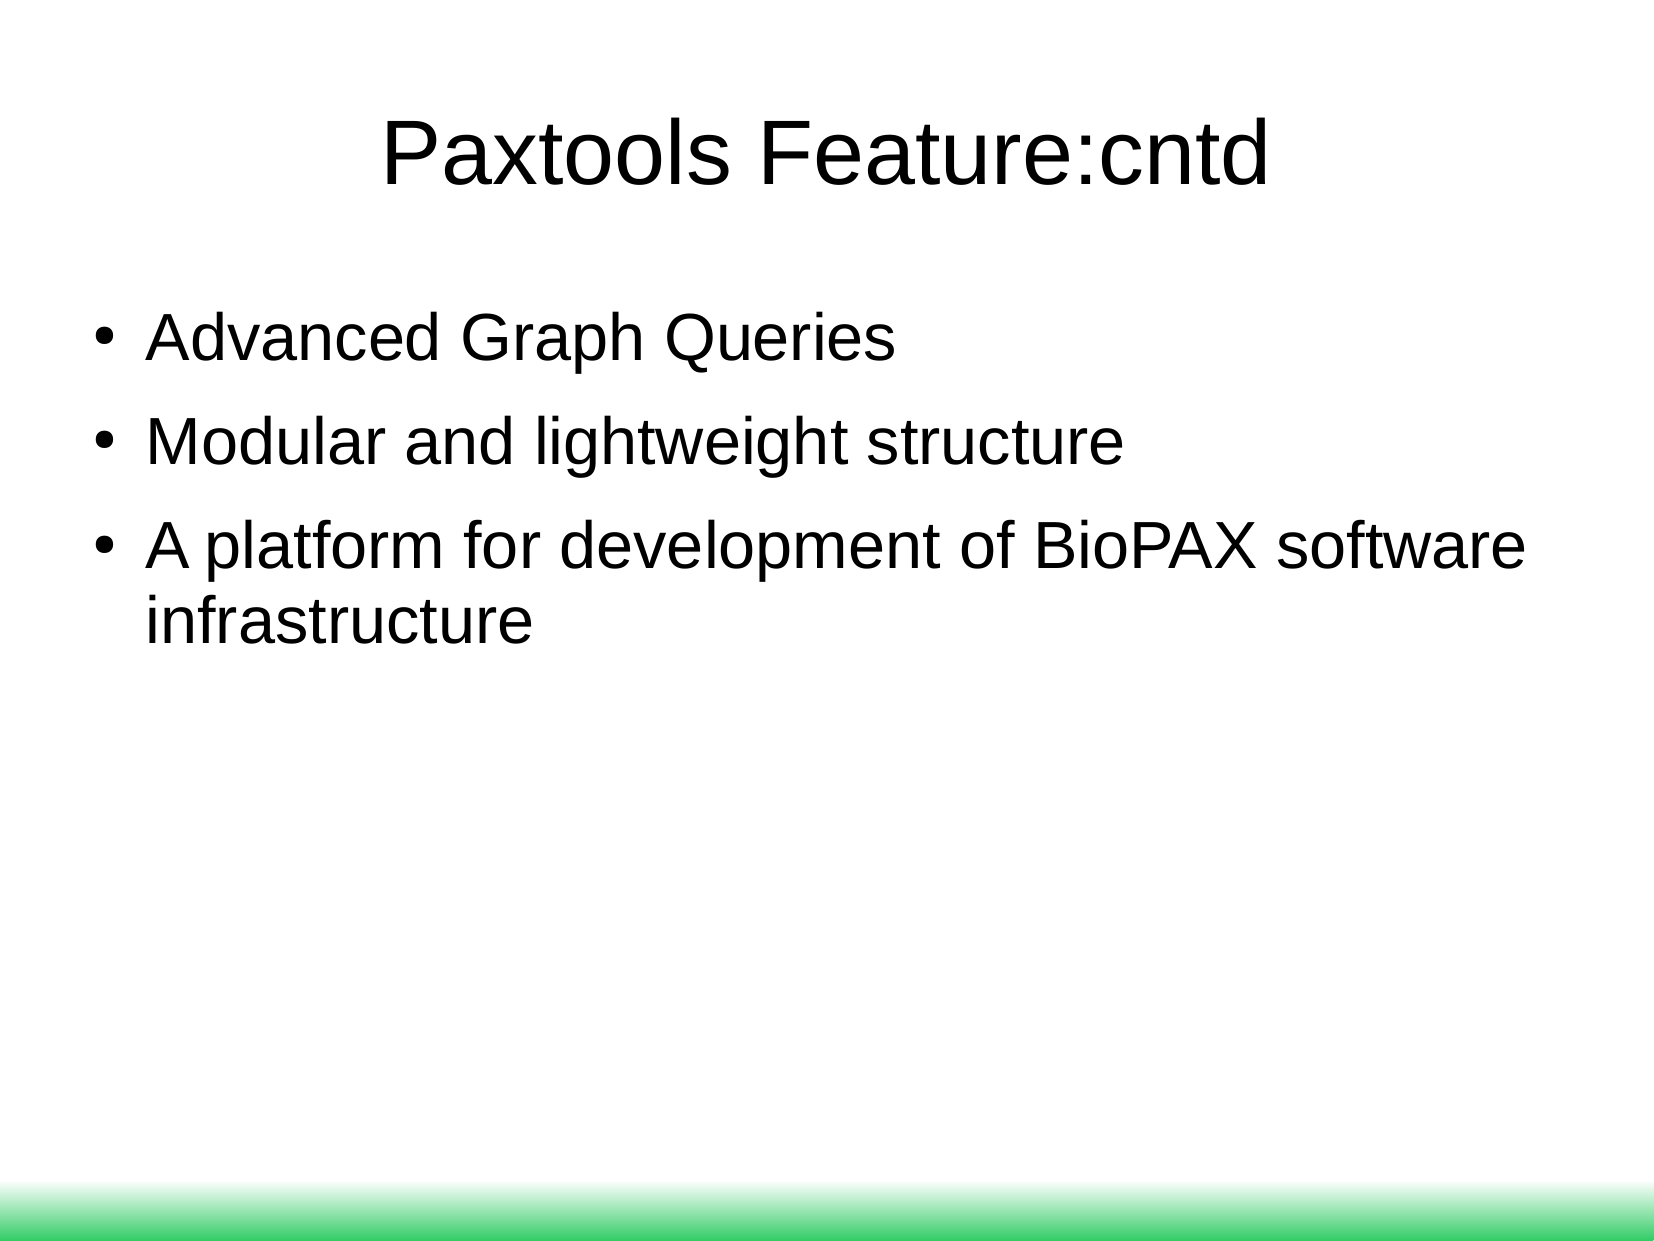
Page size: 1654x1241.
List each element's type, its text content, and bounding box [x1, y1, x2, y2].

list Advanced Graph Queries Modular and lightweight structure A platform for development of BioPAX software infrastructure [75, 300, 1564, 1119]
title Paxtools Feature:cntd [82, 49, 1571, 257]
